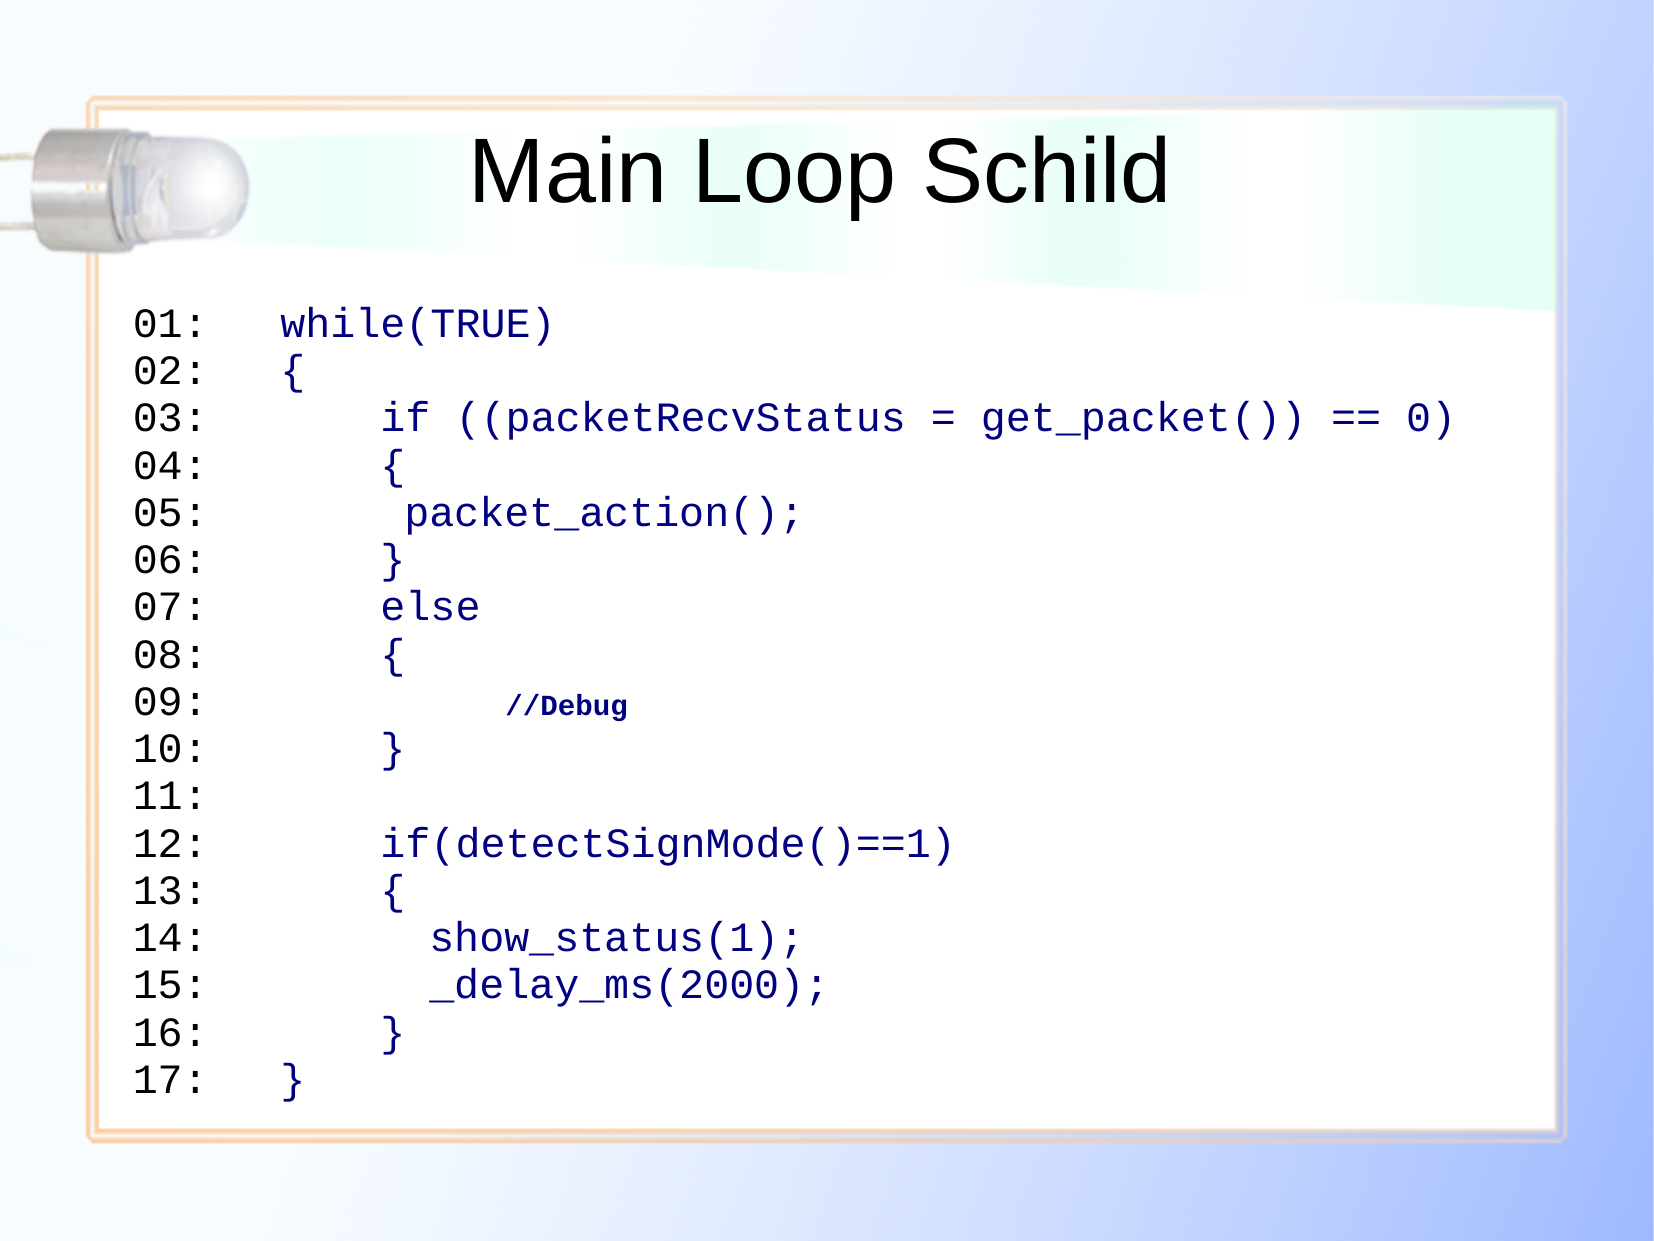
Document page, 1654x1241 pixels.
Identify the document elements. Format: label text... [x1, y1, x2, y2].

picture [0, 0, 1654, 1241]
title Main Loop Schild [76, 119, 1565, 325]
text_box 01: while(TRUE) 02: { 03: if ((packetRecvStatus = get_packet()) == 0) 04: { 05: packet_action(); 06: } 07: else 08: { 09: //Debug 10: } 11: 12: if(detectSignMode()==1) 13: { 14: show_status(1); 15: _delay_ms(2000); 16: } 17: } [118, 295, 1654, 1241]
